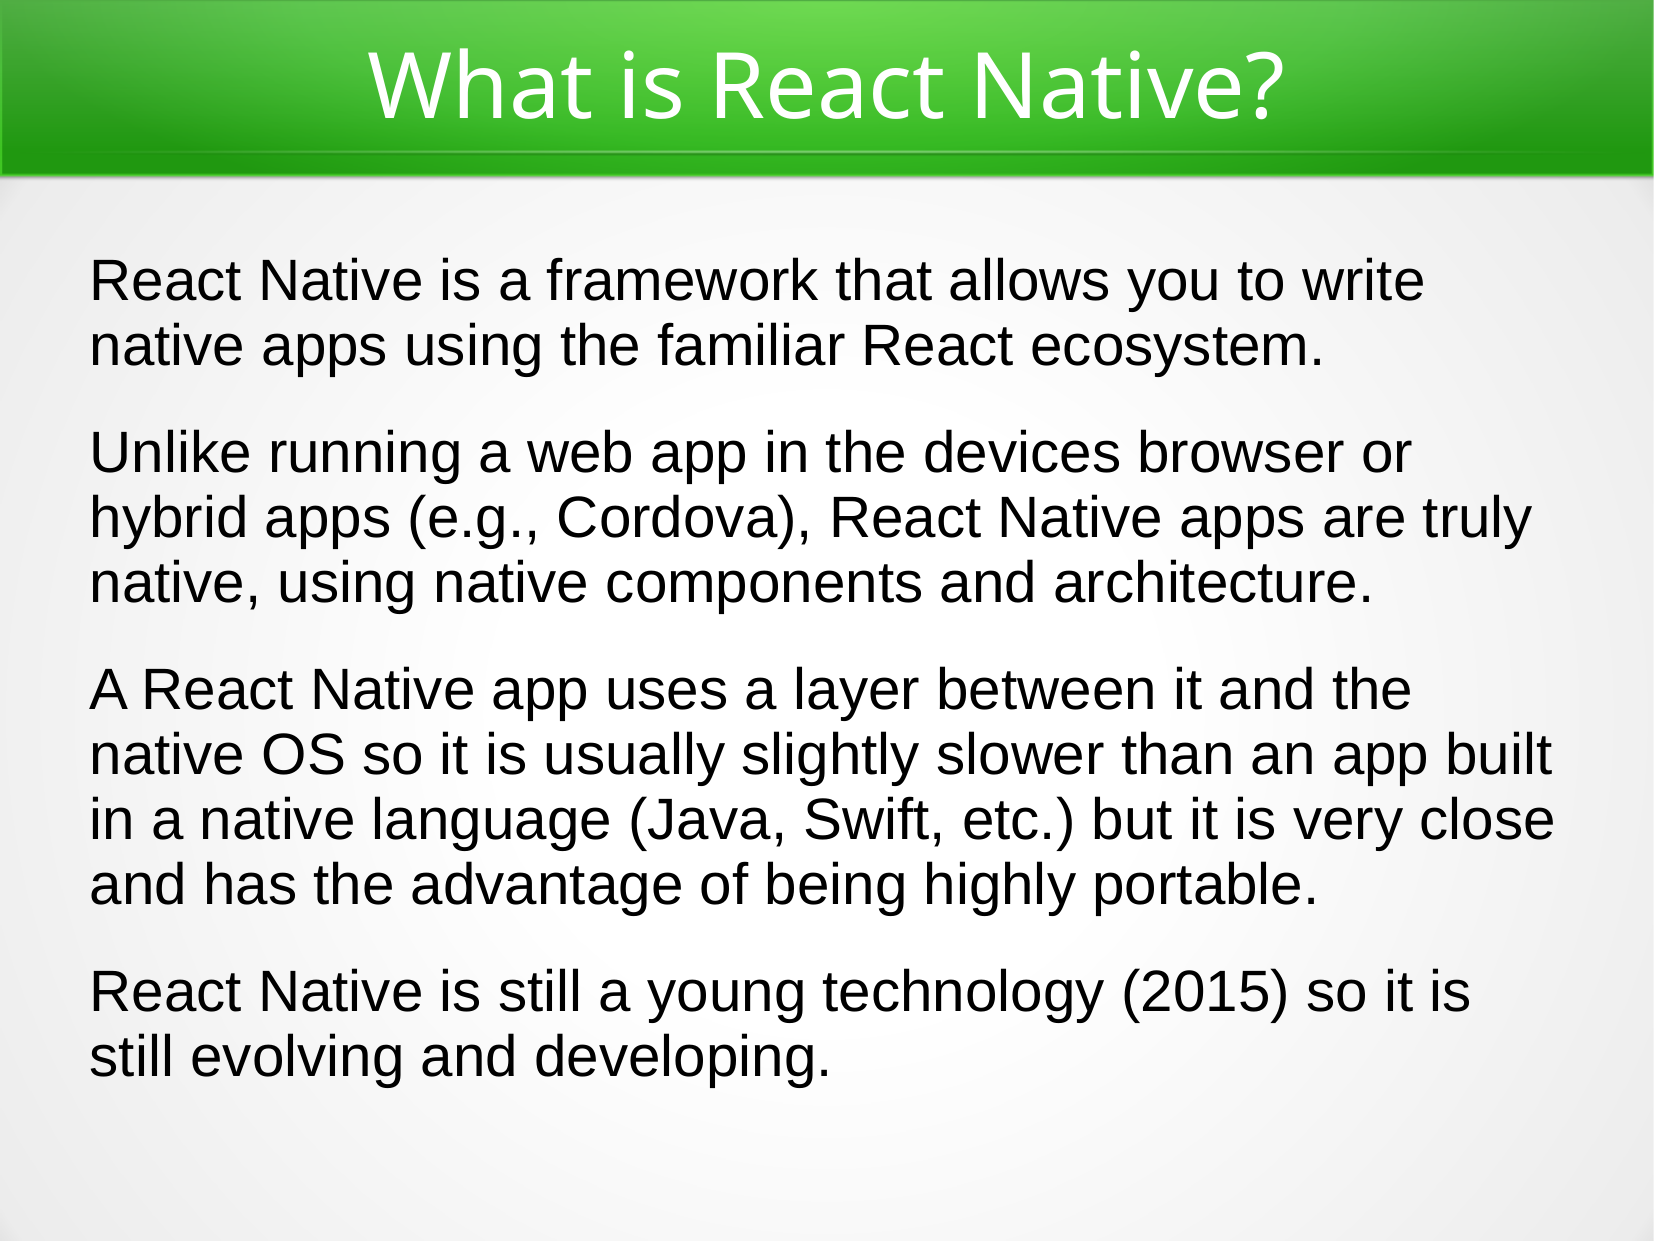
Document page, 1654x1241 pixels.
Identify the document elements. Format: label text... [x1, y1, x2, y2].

text_box React Native is a framework that allows you to write native apps using the familiar React ecosystem. Unlike running a web app in the devices browser or hybrid apps (e.g., Cordova), React Native apps are truly native, using native components and architecture. A React Native app uses a layer between it and the native OS so it is usually slightly slower than an app built in a native language (Java, Swift, etc.) but it is very close and has the advantage of being highly portable. React Native is still a young technology (2015) so it is still evolving and developing. [75, 240, 1576, 1214]
picture [0, 0, 1654, 1241]
title What is React Native? [82, 11, 1571, 154]
